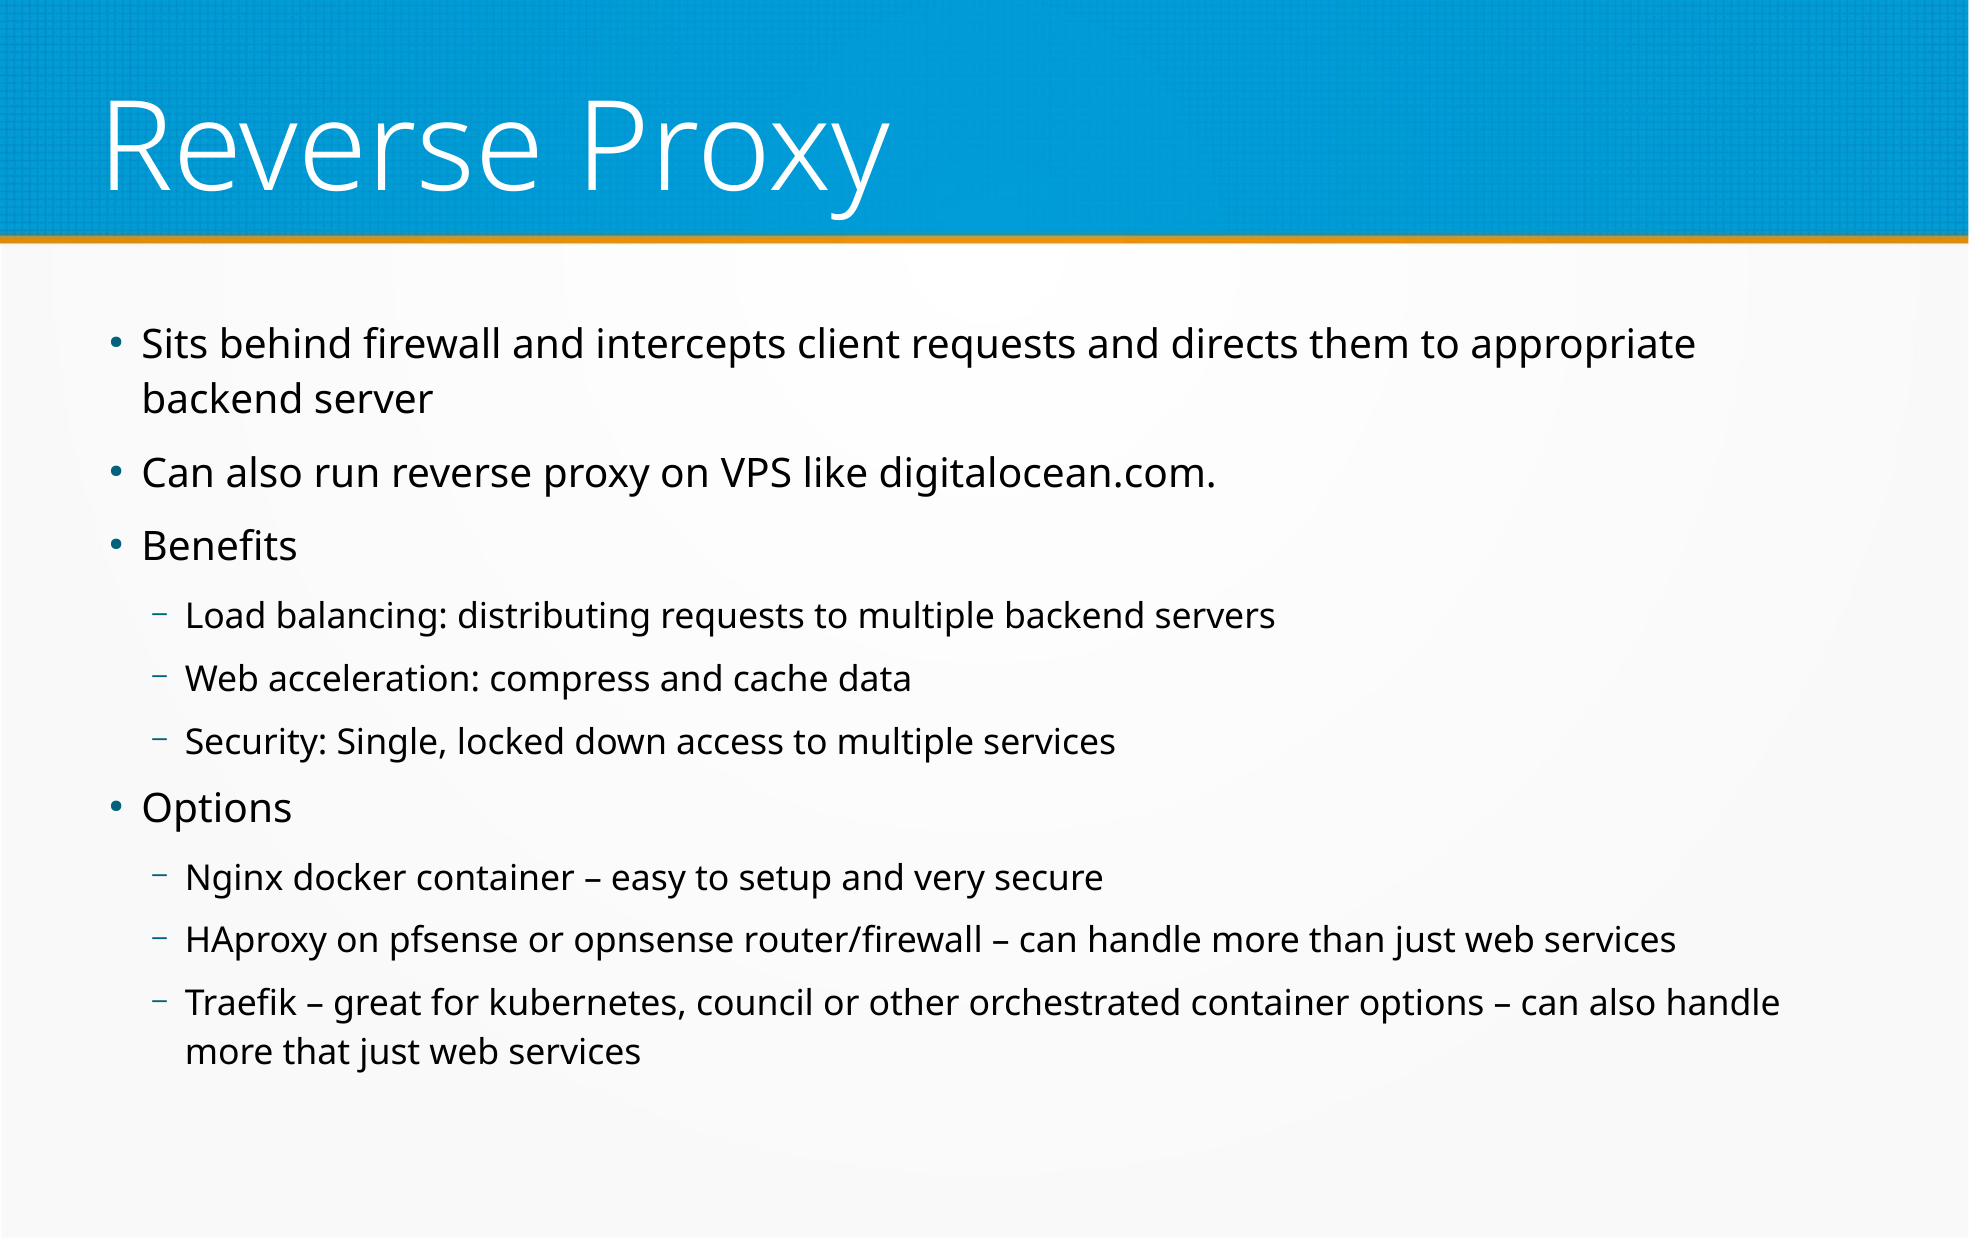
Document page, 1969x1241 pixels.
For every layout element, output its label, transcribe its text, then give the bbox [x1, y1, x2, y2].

picture [0, 233, 1969, 1241]
title Reverse Proxy [98, 19, 1870, 227]
list Sits behind firewall and intercepts client requests and directs them to appropriate backend server Can also run reverse proxy on VPS like digitalocean.com. Benefits Load balancing: distributing requests to multiple backend servers Web acceleration: compress and cache data Security: Single, locked down access to multiple services Options Nginx docker container – easy to setup and very secure HAproxy on pfsense or opnsense router/firewall – can handle more than just web services Traefik – great for kubernetes, council or other orchestrated container options – can also handle more that just web services [98, 315, 1861, 1081]
